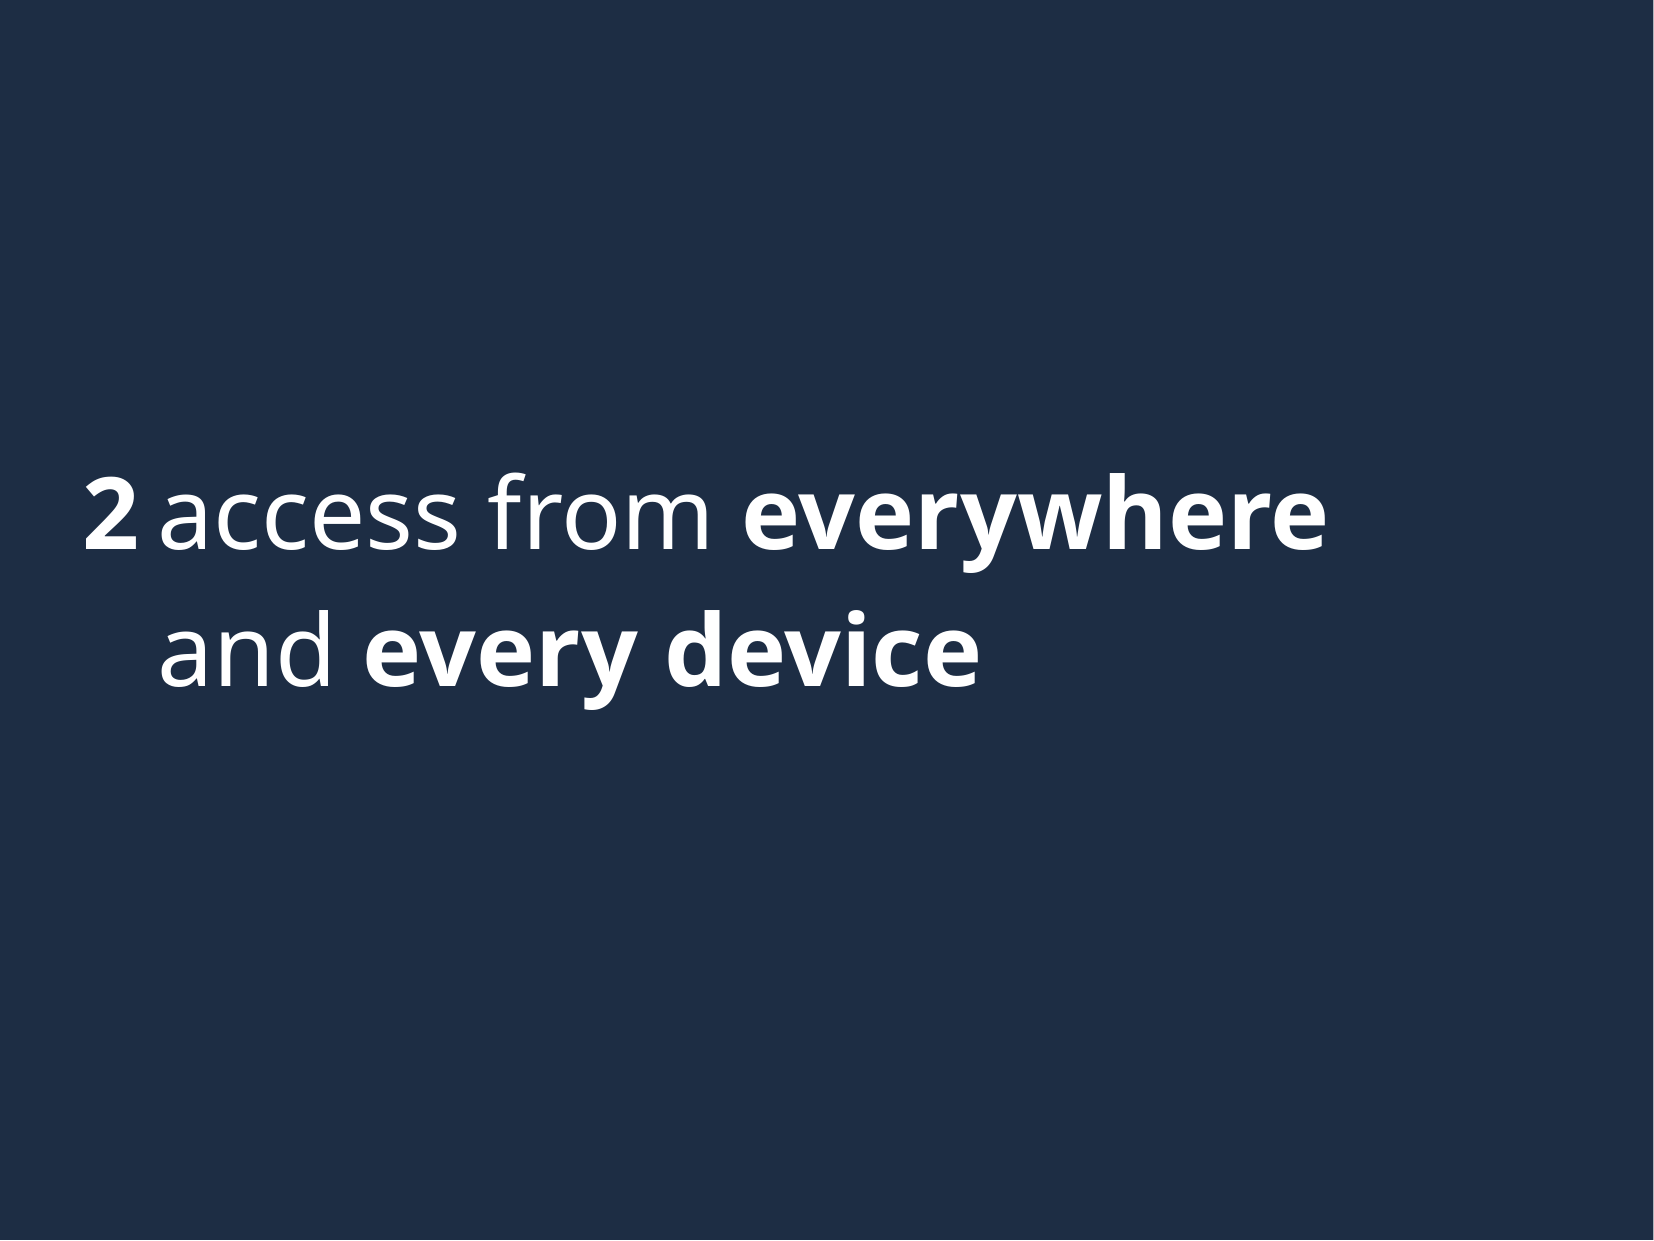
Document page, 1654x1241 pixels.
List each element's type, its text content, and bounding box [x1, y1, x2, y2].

subtitle 2 access from everywhere and every device [82, 49, 1571, 1109]
